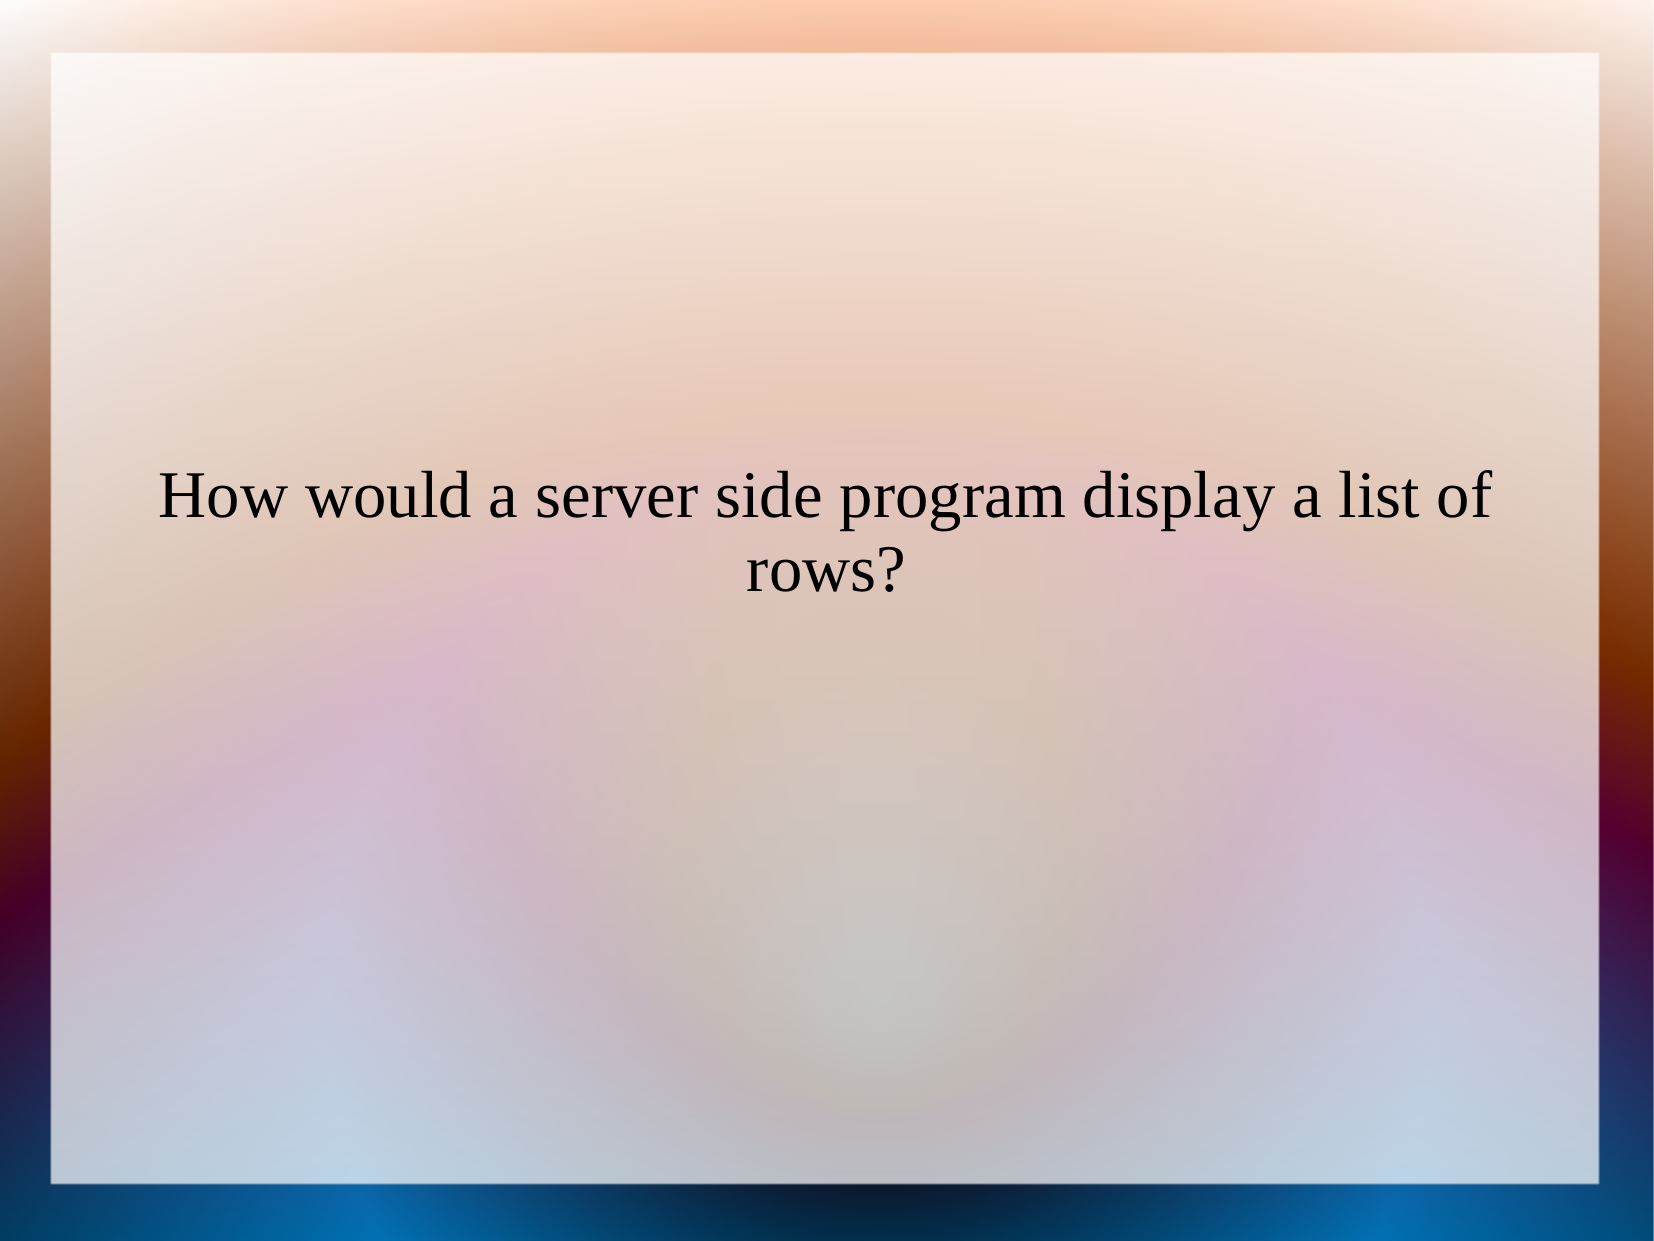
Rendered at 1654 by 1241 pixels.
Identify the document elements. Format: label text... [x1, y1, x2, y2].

picture [0, 0, 1654, 1241]
subtitle How would a server side program display a list of rows? [82, 55, 1571, 1010]
